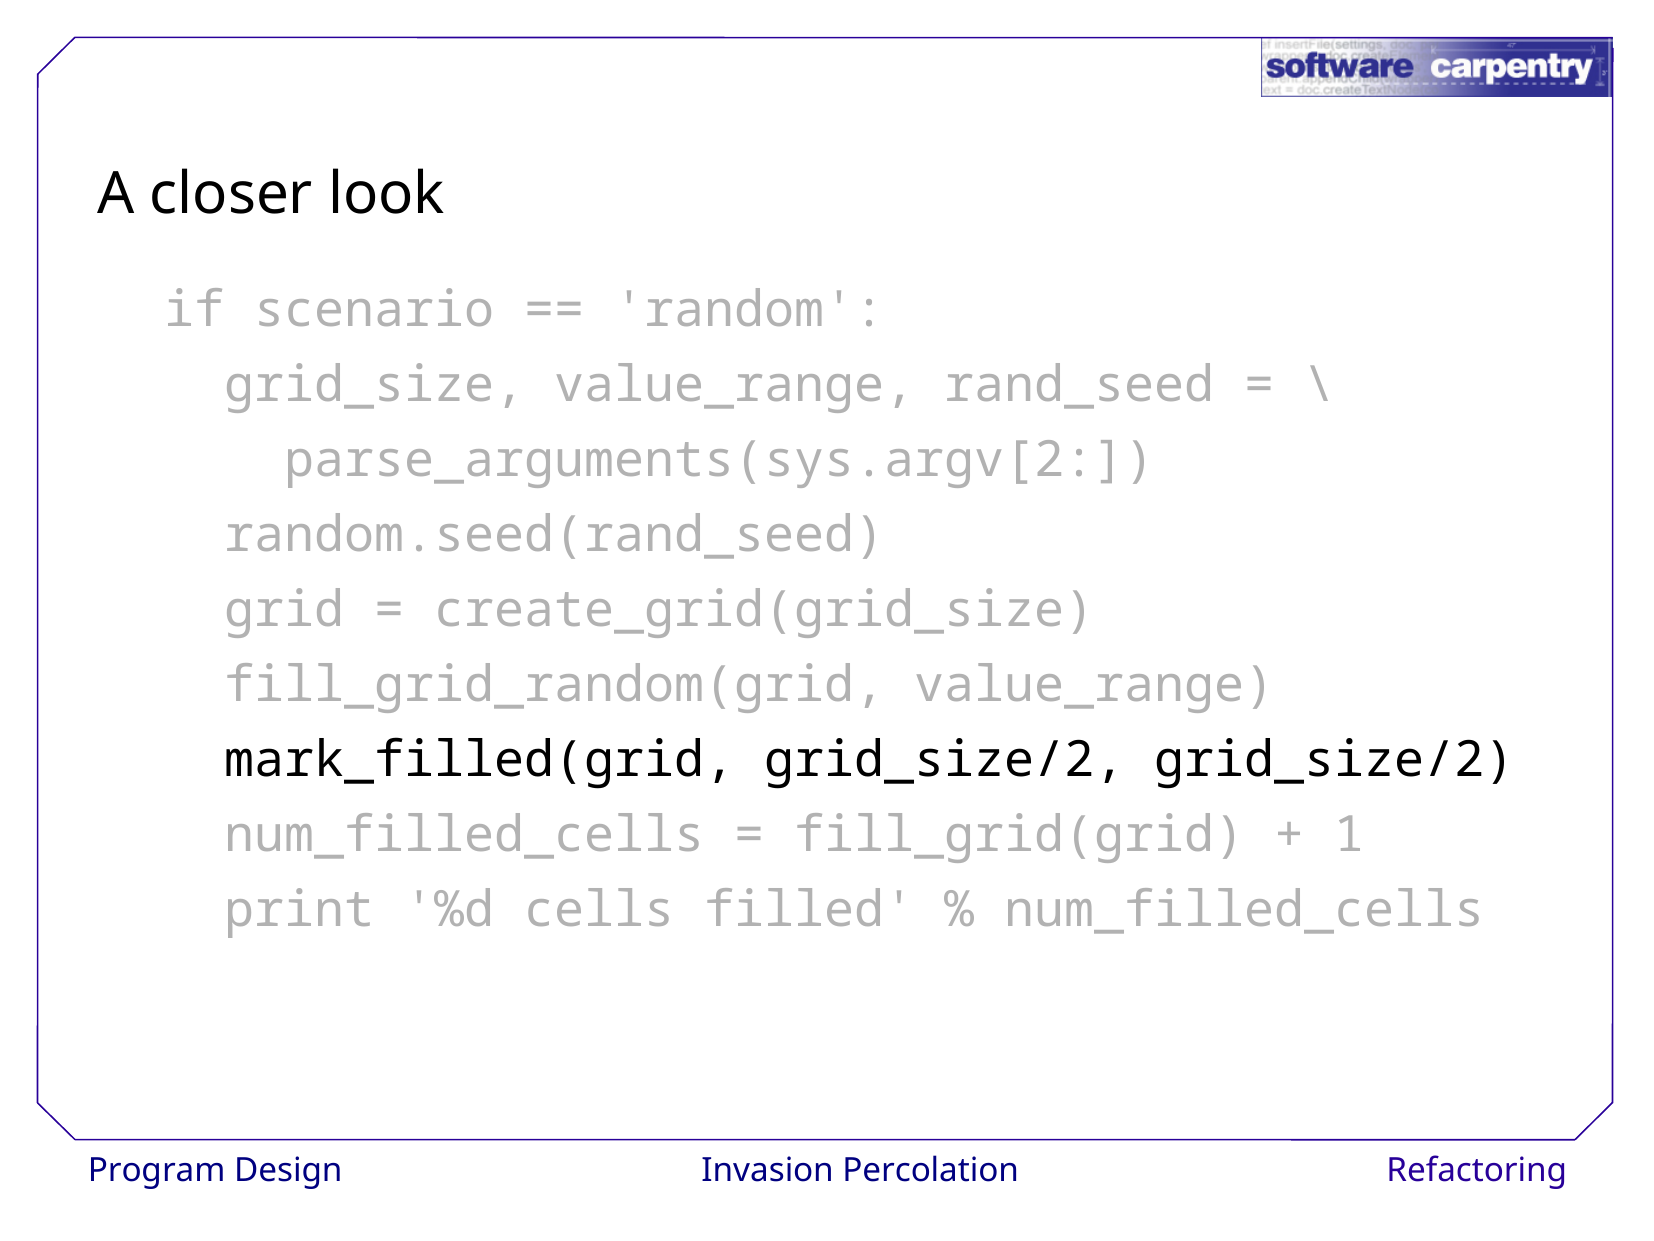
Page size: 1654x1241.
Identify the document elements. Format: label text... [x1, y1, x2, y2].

text_box if scenario == 'random': grid_size, value_range, rand_seed = \ parse_arguments(sys.argv[2:]) random.seed(rand_seed) grid = create_grid(grid_size) fill_grid_random(grid, value_range) mark_filled(grid, grid_size/2, grid_size/2) num_filled_cells = fill_grid(grid) + 1 print '%d cells filled' % num_filled_cells [89, 253, 1508, 1020]
picture [1261, 39, 1613, 97]
text_box A closer look [82, 112, 610, 233]
